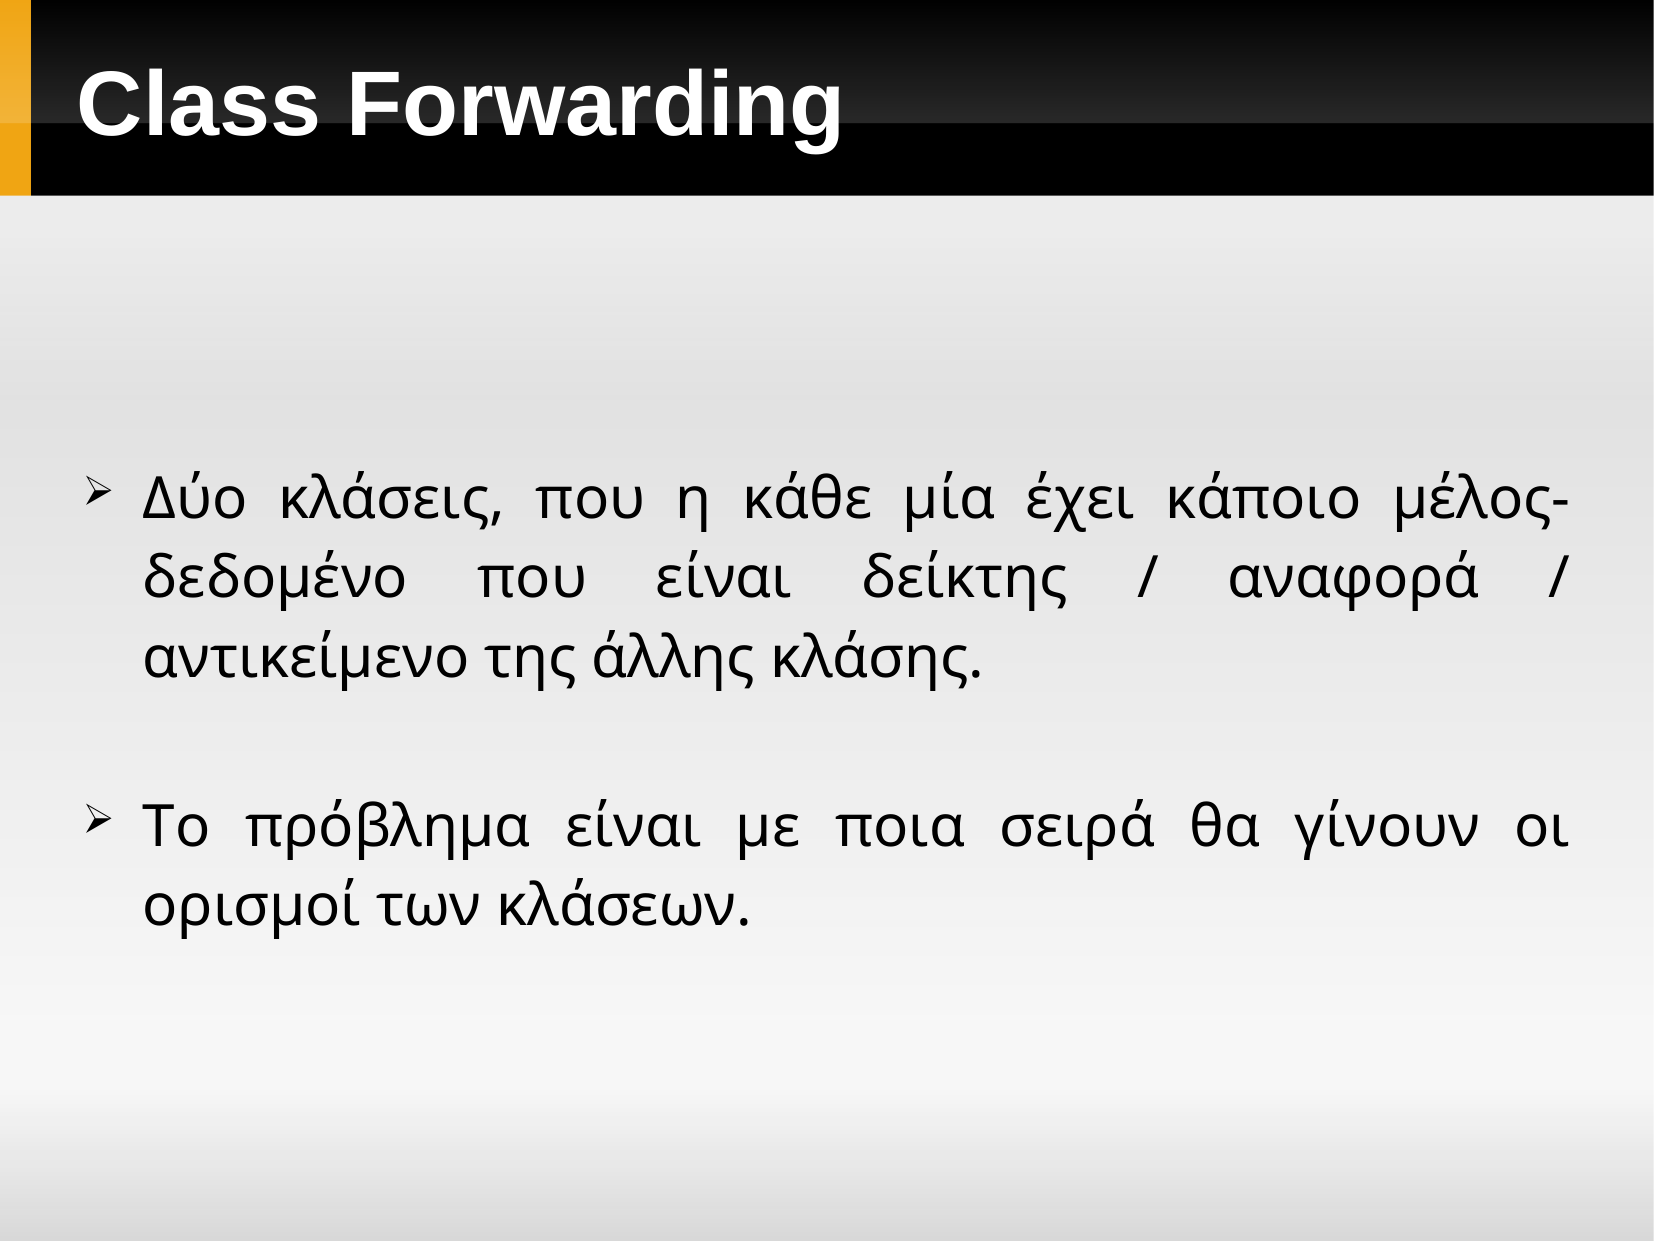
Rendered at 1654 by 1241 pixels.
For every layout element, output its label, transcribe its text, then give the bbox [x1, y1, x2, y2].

picture [0, 0, 1654, 1241]
subtitle Δύο κλάσεις, που η κάθε μία έχει κάποιο μέλος-δεδομένο που είναι δείκτης / αναφορά / αντικείμενο της άλλης κλάσης. Το πρόβλημα είναι με ποια σειρά θα γίνουν οι ορισμοί των κλάσεων. [82, 297, 1571, 1102]
title Class Forwarding [76, 0, 1565, 208]
